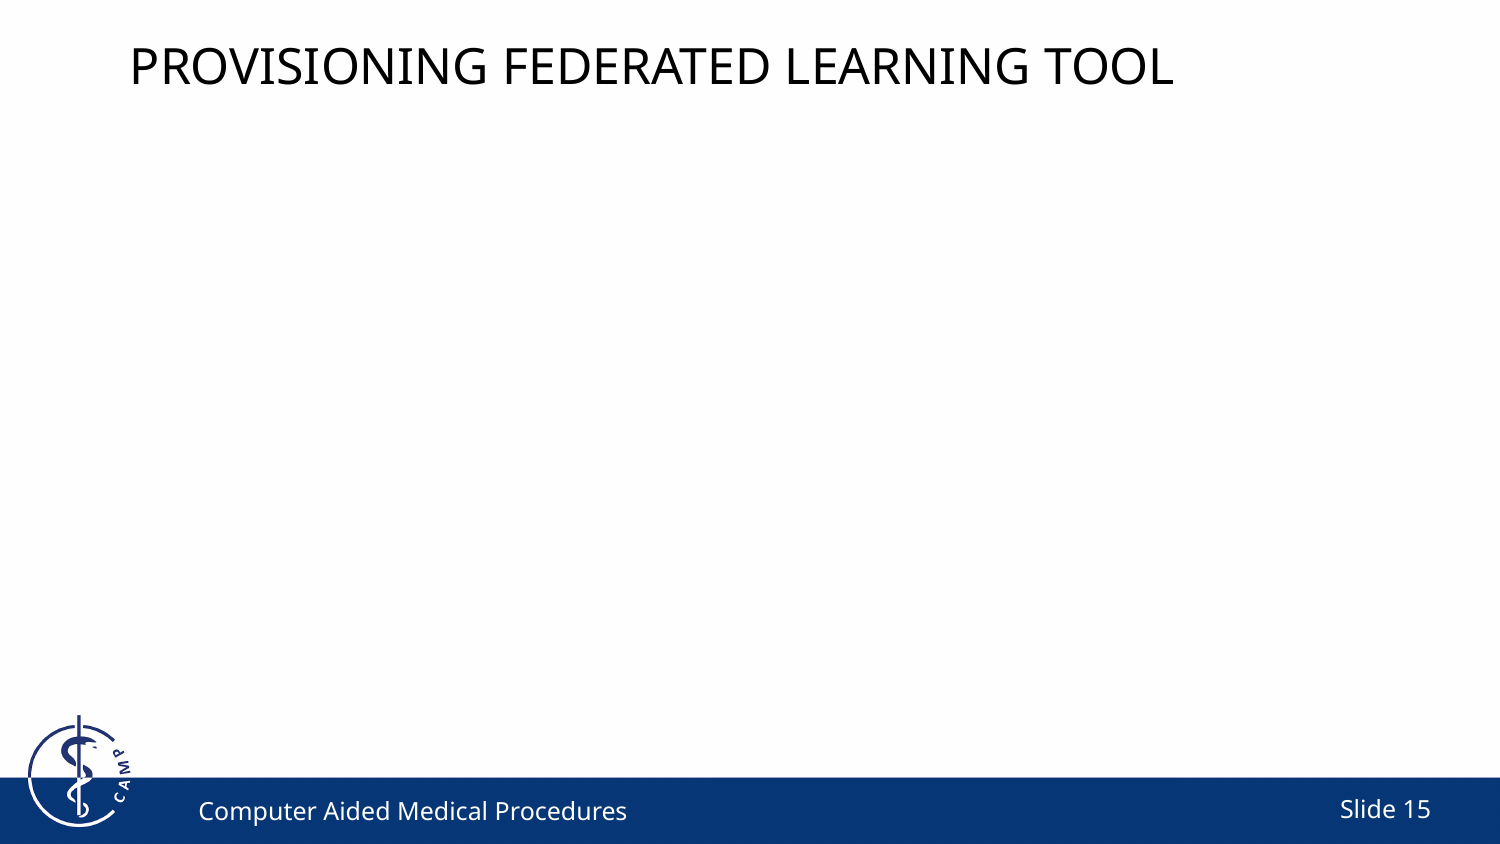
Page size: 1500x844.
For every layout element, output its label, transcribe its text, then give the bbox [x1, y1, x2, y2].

text_box Slide <number> [1325, 778, 1500, 844]
picture [0, 0, 1500, 844]
text_box Computer Aided Medical Procedures [183, 778, 800, 844]
title PROVISIONING FEDERATED LEARNING TOOL [58, 28, 1438, 104]
